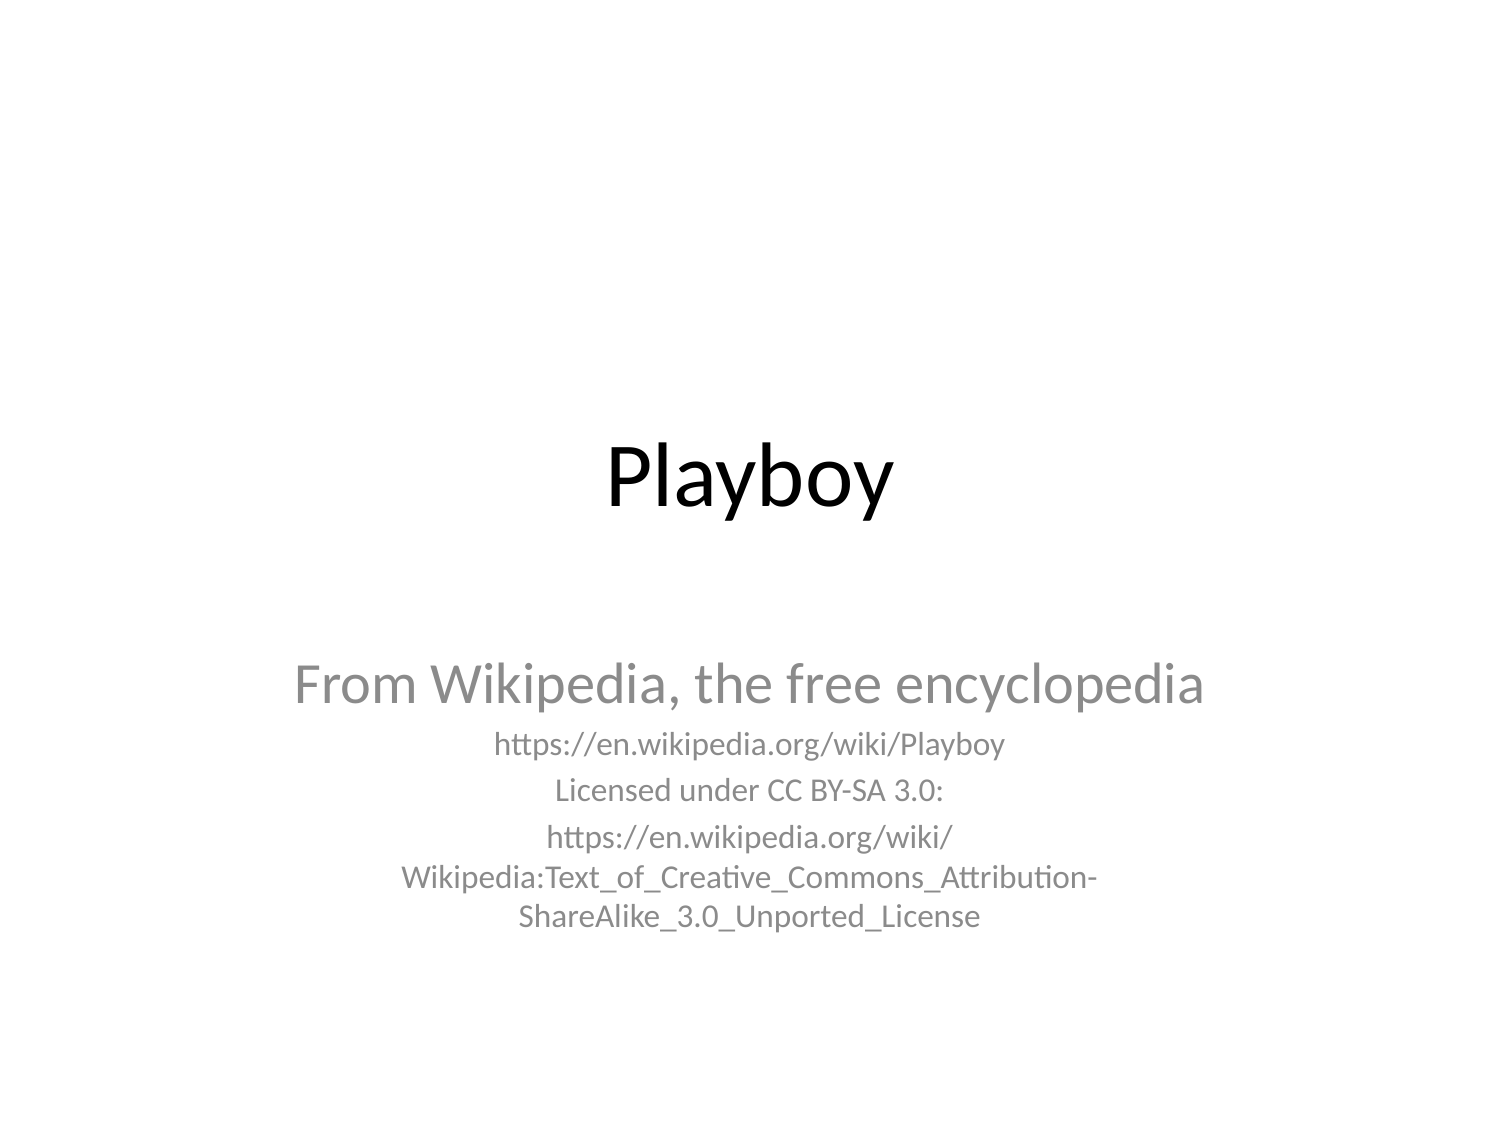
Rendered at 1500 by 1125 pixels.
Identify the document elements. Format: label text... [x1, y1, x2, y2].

subtitle From Wikipedia, the free encyclopedia https://en.wikipedia.org/wiki/Playboy Licensed under CC BY-SA 3.0: https://en.wikipedia.org/wiki/Wikipedia:Text_of_Creative_Commons_Attribution-ShareAlike_3.0_Unported_License [225, 637, 1275, 925]
title Playboy [112, 349, 1388, 591]
